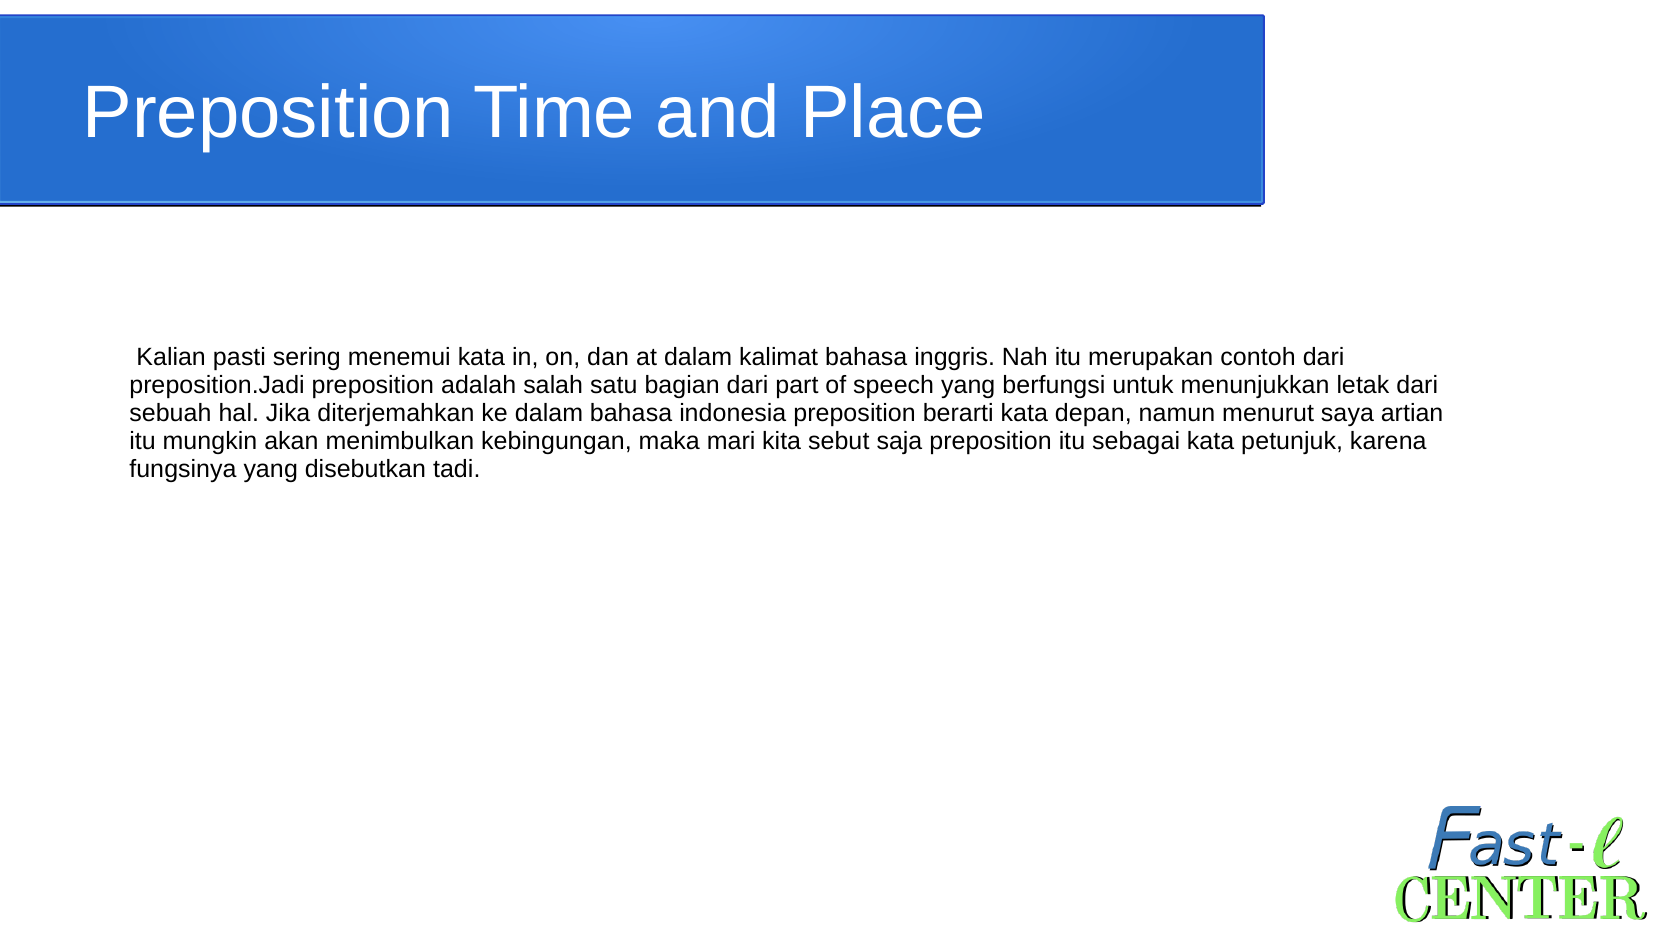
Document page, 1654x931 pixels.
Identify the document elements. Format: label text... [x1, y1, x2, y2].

picture [1395, 806, 1648, 925]
text_box Kalian pasti sering menemui kata in, on, dan at dalam kalimat bahasa inggris. Nah itu merupakan contoh dari preposition.Jadi preposition adalah salah satu bagian dari part of speech yang berfungsi untuk menunjukkan letak dari sebuah hal. Jika diterjemahkan ke dalam bahasa indonesia preposition berarti kata depan, namun menurut saya artian itu mungkin akan menimbulkan kebingungan, maka mari kita sebut saja preposition itu sebagai kata petunjuk, karena fungsinya yang disebutkan tadi. [114, 335, 1480, 491]
title Preposition Time and Place [82, 35, 1235, 189]
